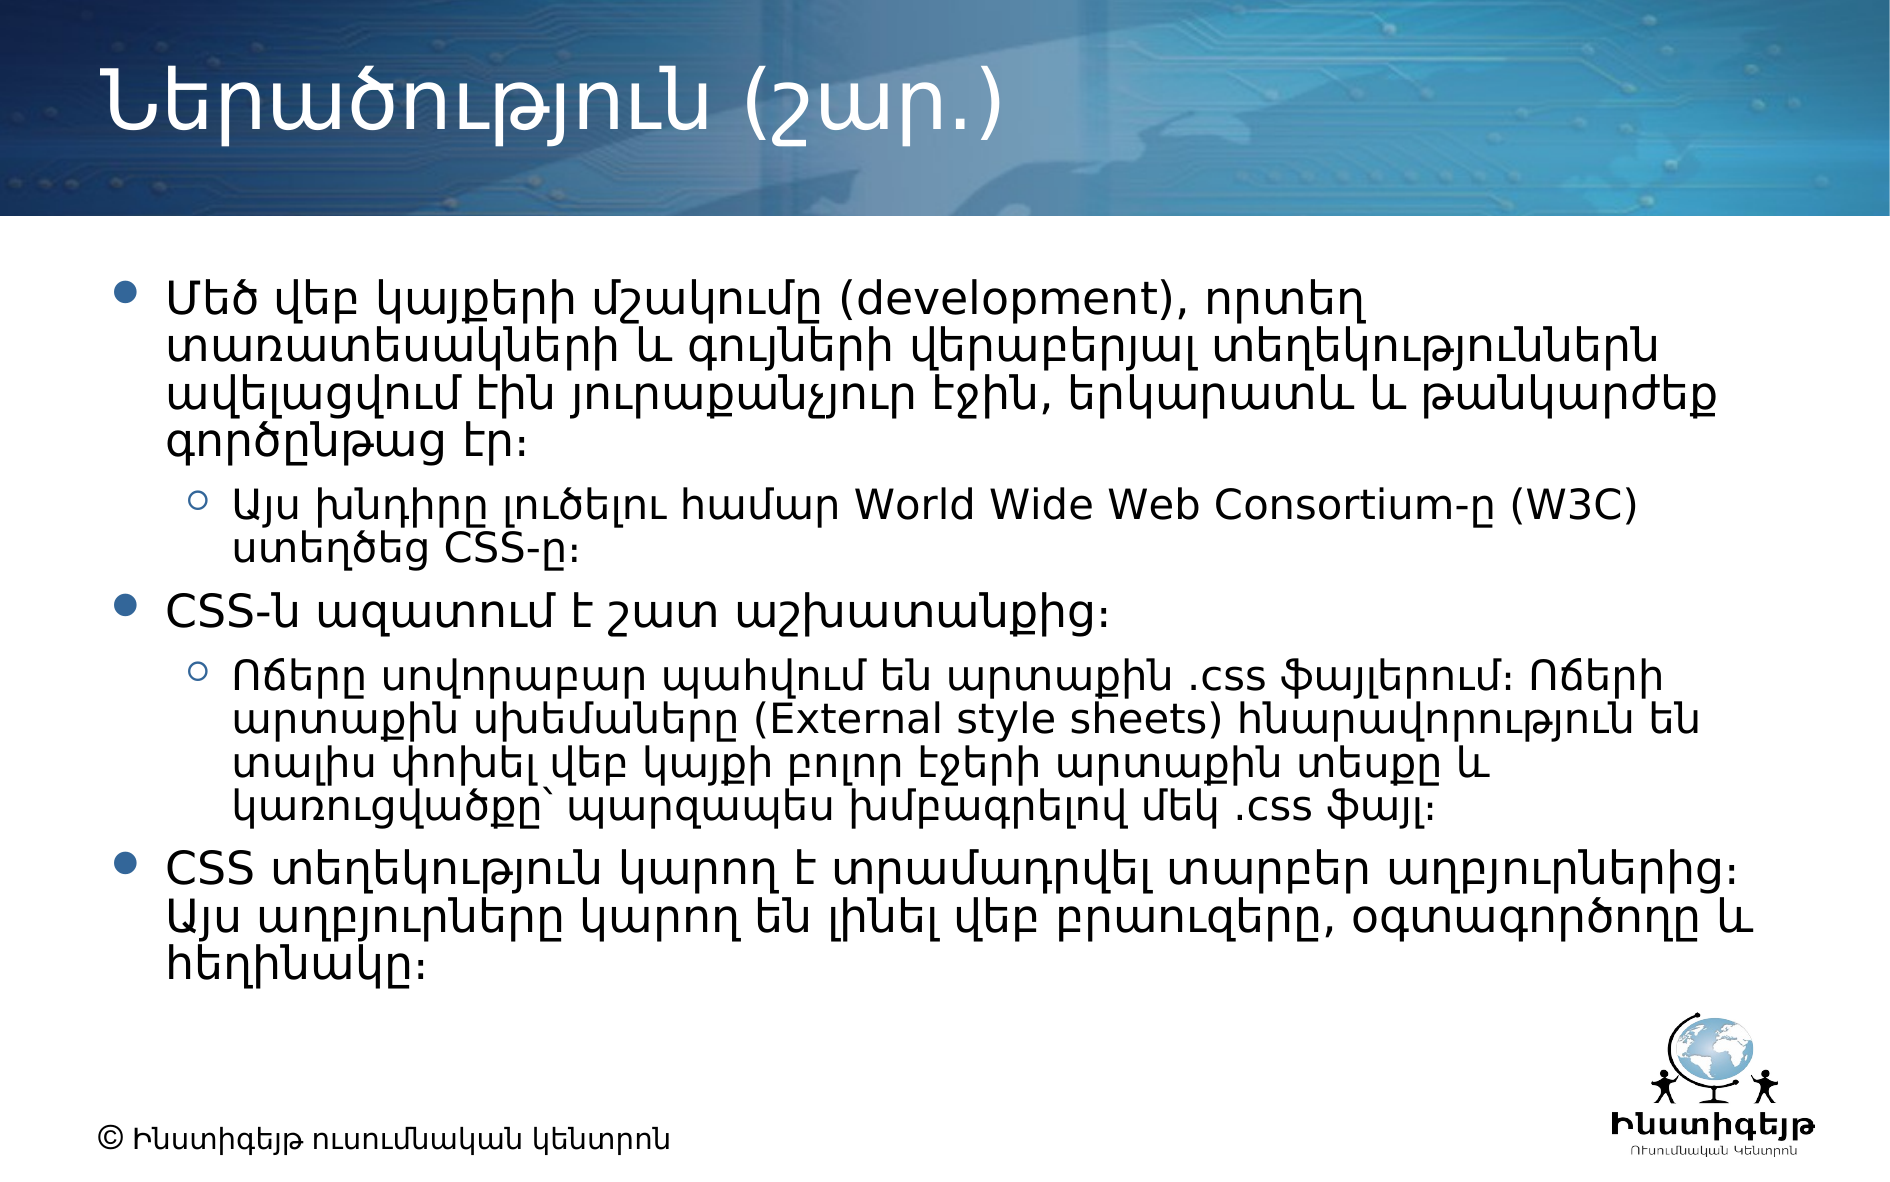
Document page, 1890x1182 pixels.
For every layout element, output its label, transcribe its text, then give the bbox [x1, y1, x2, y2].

text_box Ներածություն (շար.) [100, 74, 1789, 78]
picture [1612, 1012, 1815, 1157]
picture [0, 0, 1890, 216]
list Մեծ վեբ կայքերի մշակումը (development), որտեղ տառատեսակների և գույների վերաբերյալ տեղեկություններն ավելացվում էին յուրաքանչյուր էջին, երկարատև և թանկարժեք գործընթաց էր։ Այս խնդիրը լուծելու համար World Wide Web Consortium-ը (W3C) ստեղծեց CSS-ը։ CSS-ն ազատում է շատ աշխատանքից։ Ոճերը սովորաբար պահվում են արտաքին .css ֆայլերում։ Ոճերի արտաքին սխեմաները (External style sheets) հնարավորություն են տալիս փոխել վեբ կայքի բոլոր էջերի արտաքին տեսքը և կառուցվածքը՝ պարզապես խմբագրելով մեկ .css ֆայլ։ CSS տեղեկություն կարող է տրամադրվել տարբեր աղբյուրներից։ Այս աղբյուրները կարող են լինել վեբ բրաուզերը, օգտագործողը և հեղինակը։ [110, 276, 1801, 300]
